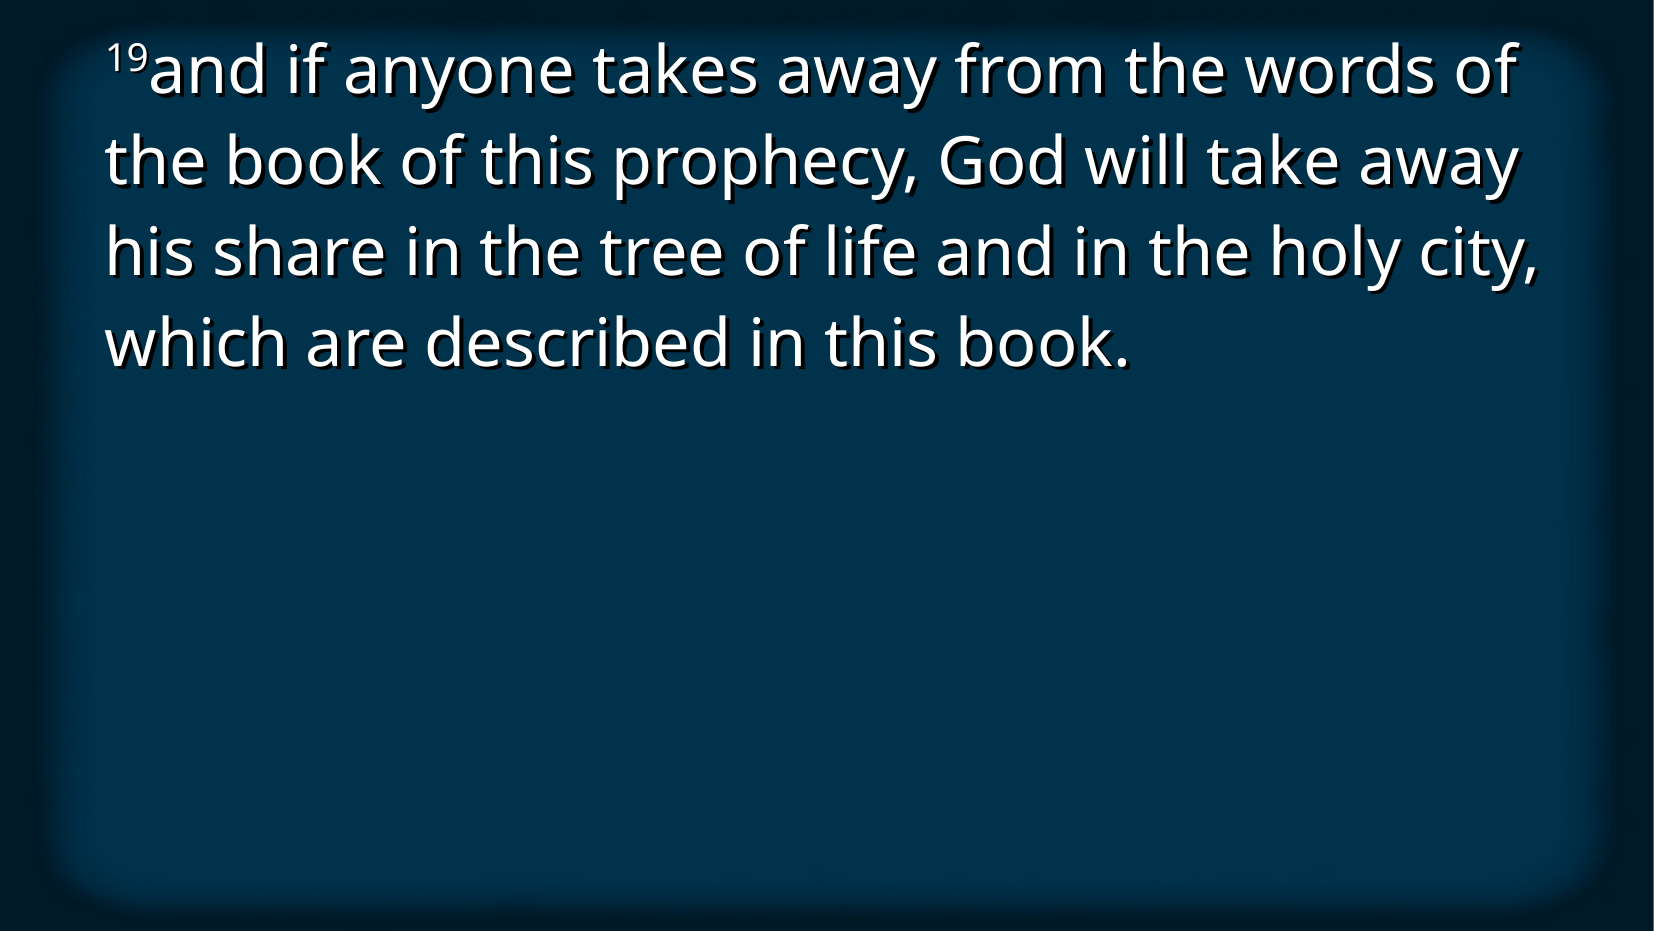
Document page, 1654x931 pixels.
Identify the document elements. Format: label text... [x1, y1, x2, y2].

picture [0, 0, 1654, 931]
text_box 19and if anyone takes away from the words of the book of this prophecy, God will take away his share in the tree of life and in the holy city, which are described in this book. [90, 15, 1561, 385]
